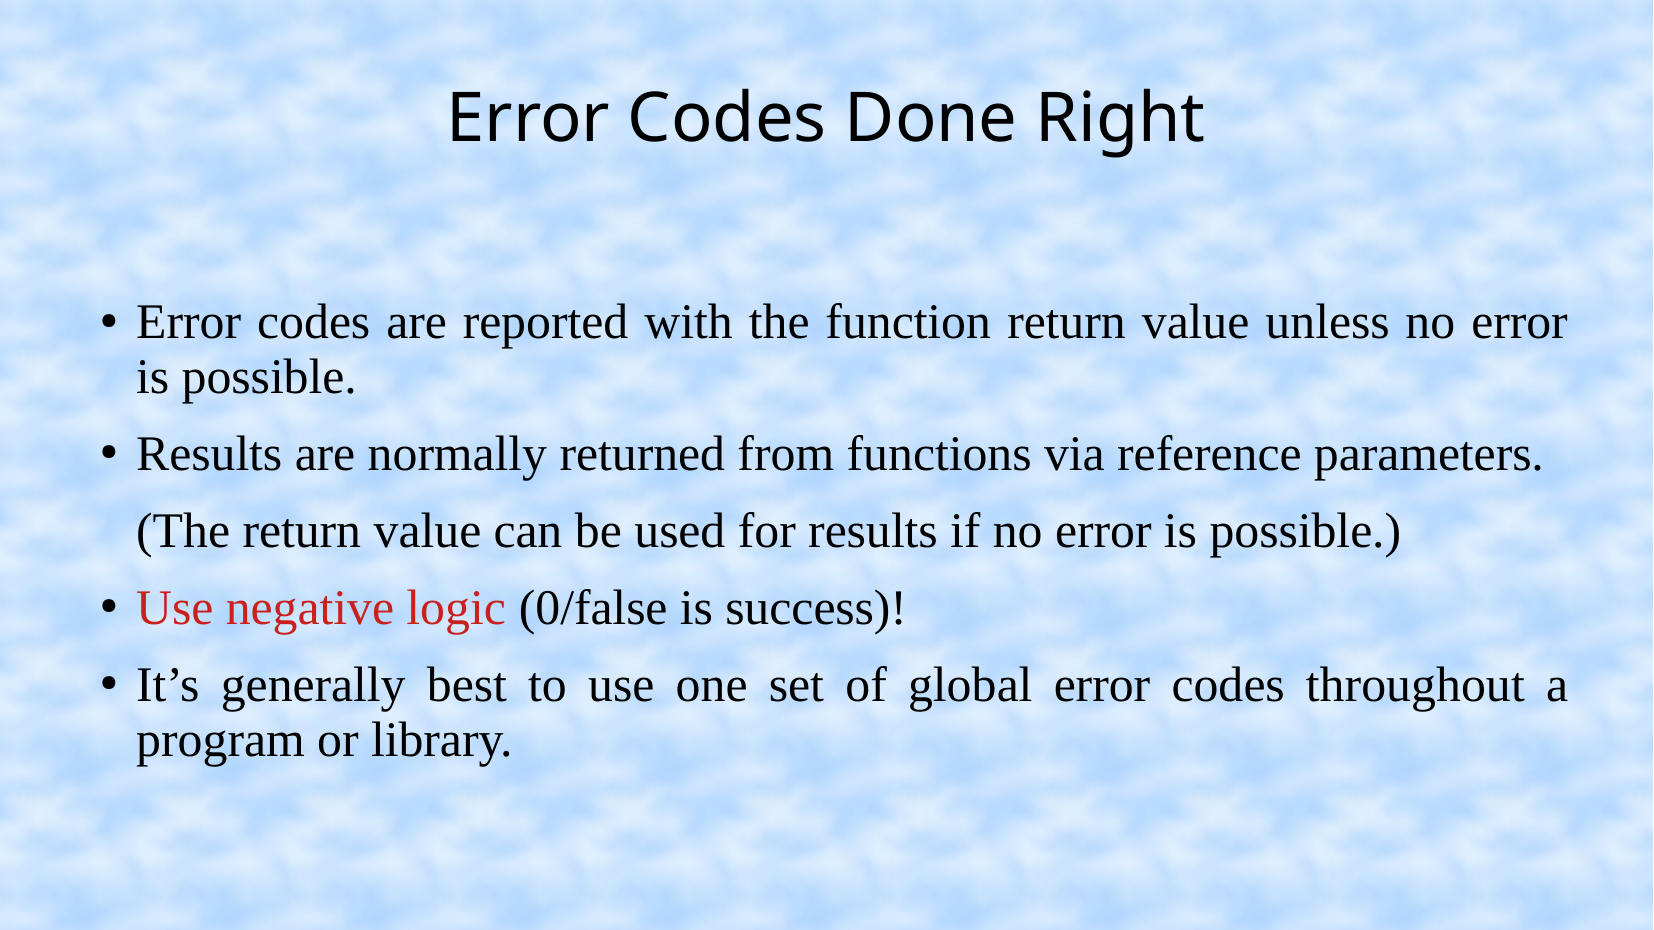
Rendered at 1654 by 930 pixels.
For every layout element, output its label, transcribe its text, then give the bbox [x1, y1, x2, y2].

list Error codes are reported with the function return value unless no error is possible. Results are normally returned from functions via reference parameters. (The return value can be used for results if no error is possible.) Use negative logic (0/false is success)! It’s generally best to use one set of global error codes throughout a program or library. [82, 217, 1571, 841]
picture [0, 0, 1654, 930]
title Error Codes Done Right [82, 36, 1571, 193]
